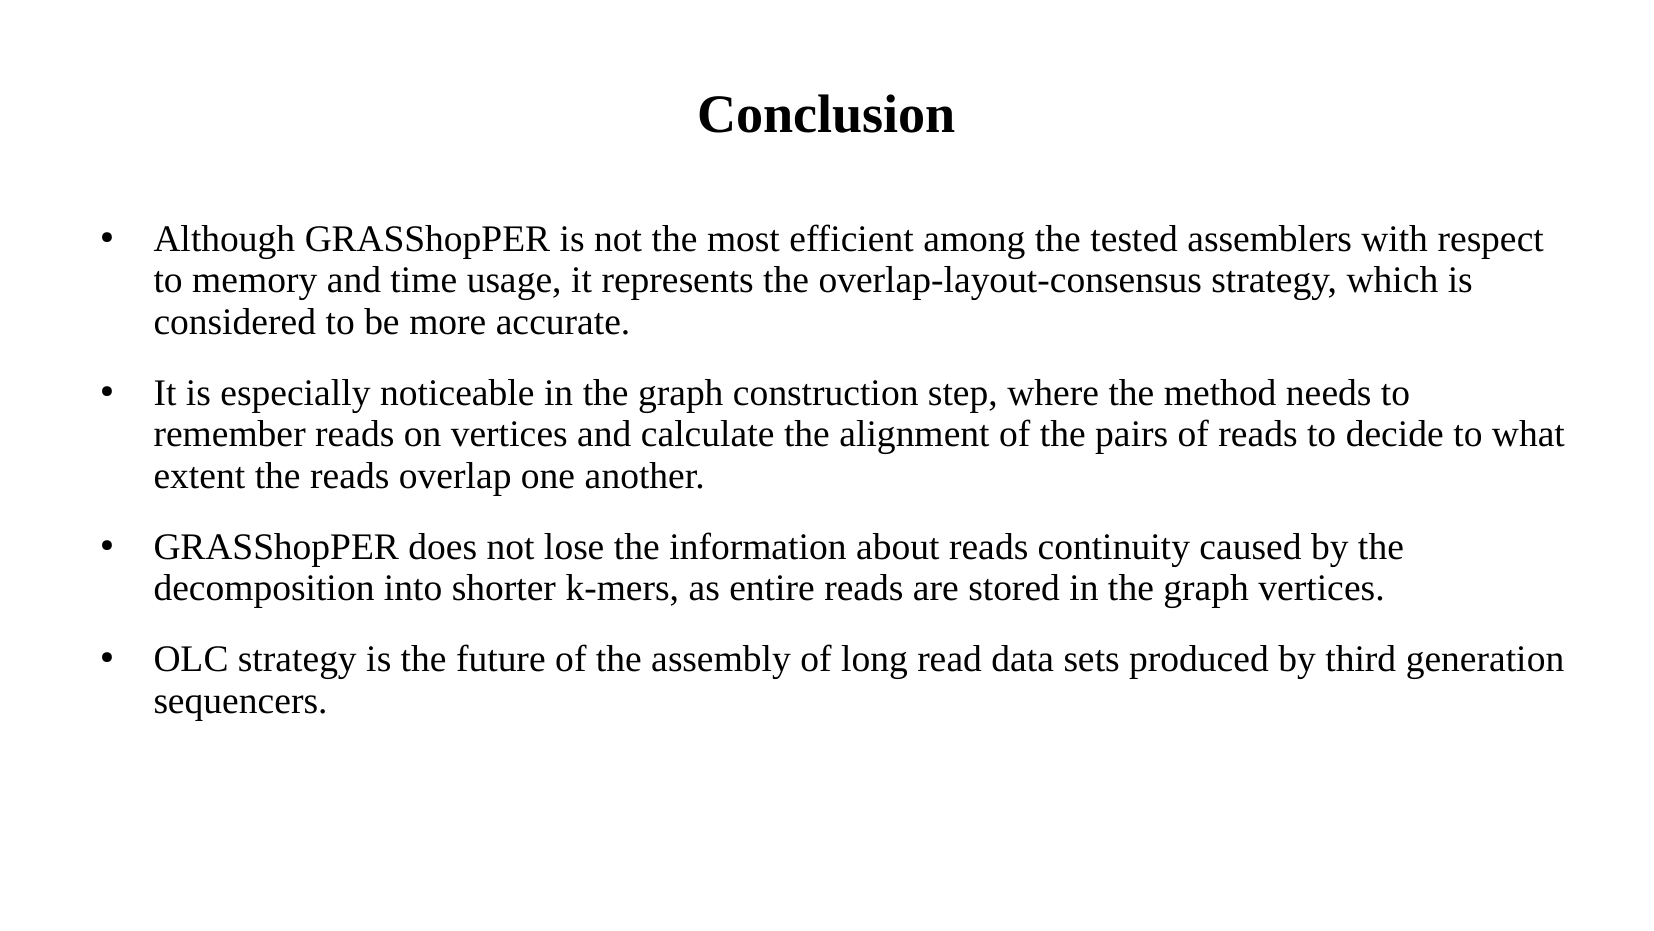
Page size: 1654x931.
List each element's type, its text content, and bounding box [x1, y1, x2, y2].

title Conclusion [82, 37, 1571, 193]
list Although GRASShopPER is not the most efficient among the tested assemblers with respect to memory and time usage, it represents the overlap-layout-consensus strategy, which is considered to be more accurate. It is especially noticeable in the graph construction step, where the method needs to remember reads on vertices and calculate the alignment of the pairs of reads to decide to what extent the reads overlap one another. GRASShopPER does not lose the information about reads continuity caused by the decomposition into shorter k-mers, as entire reads are stored in the graph vertices. OLC strategy is the future of the assembly of long read data sets produced by third generation sequencers. [82, 217, 1571, 758]
